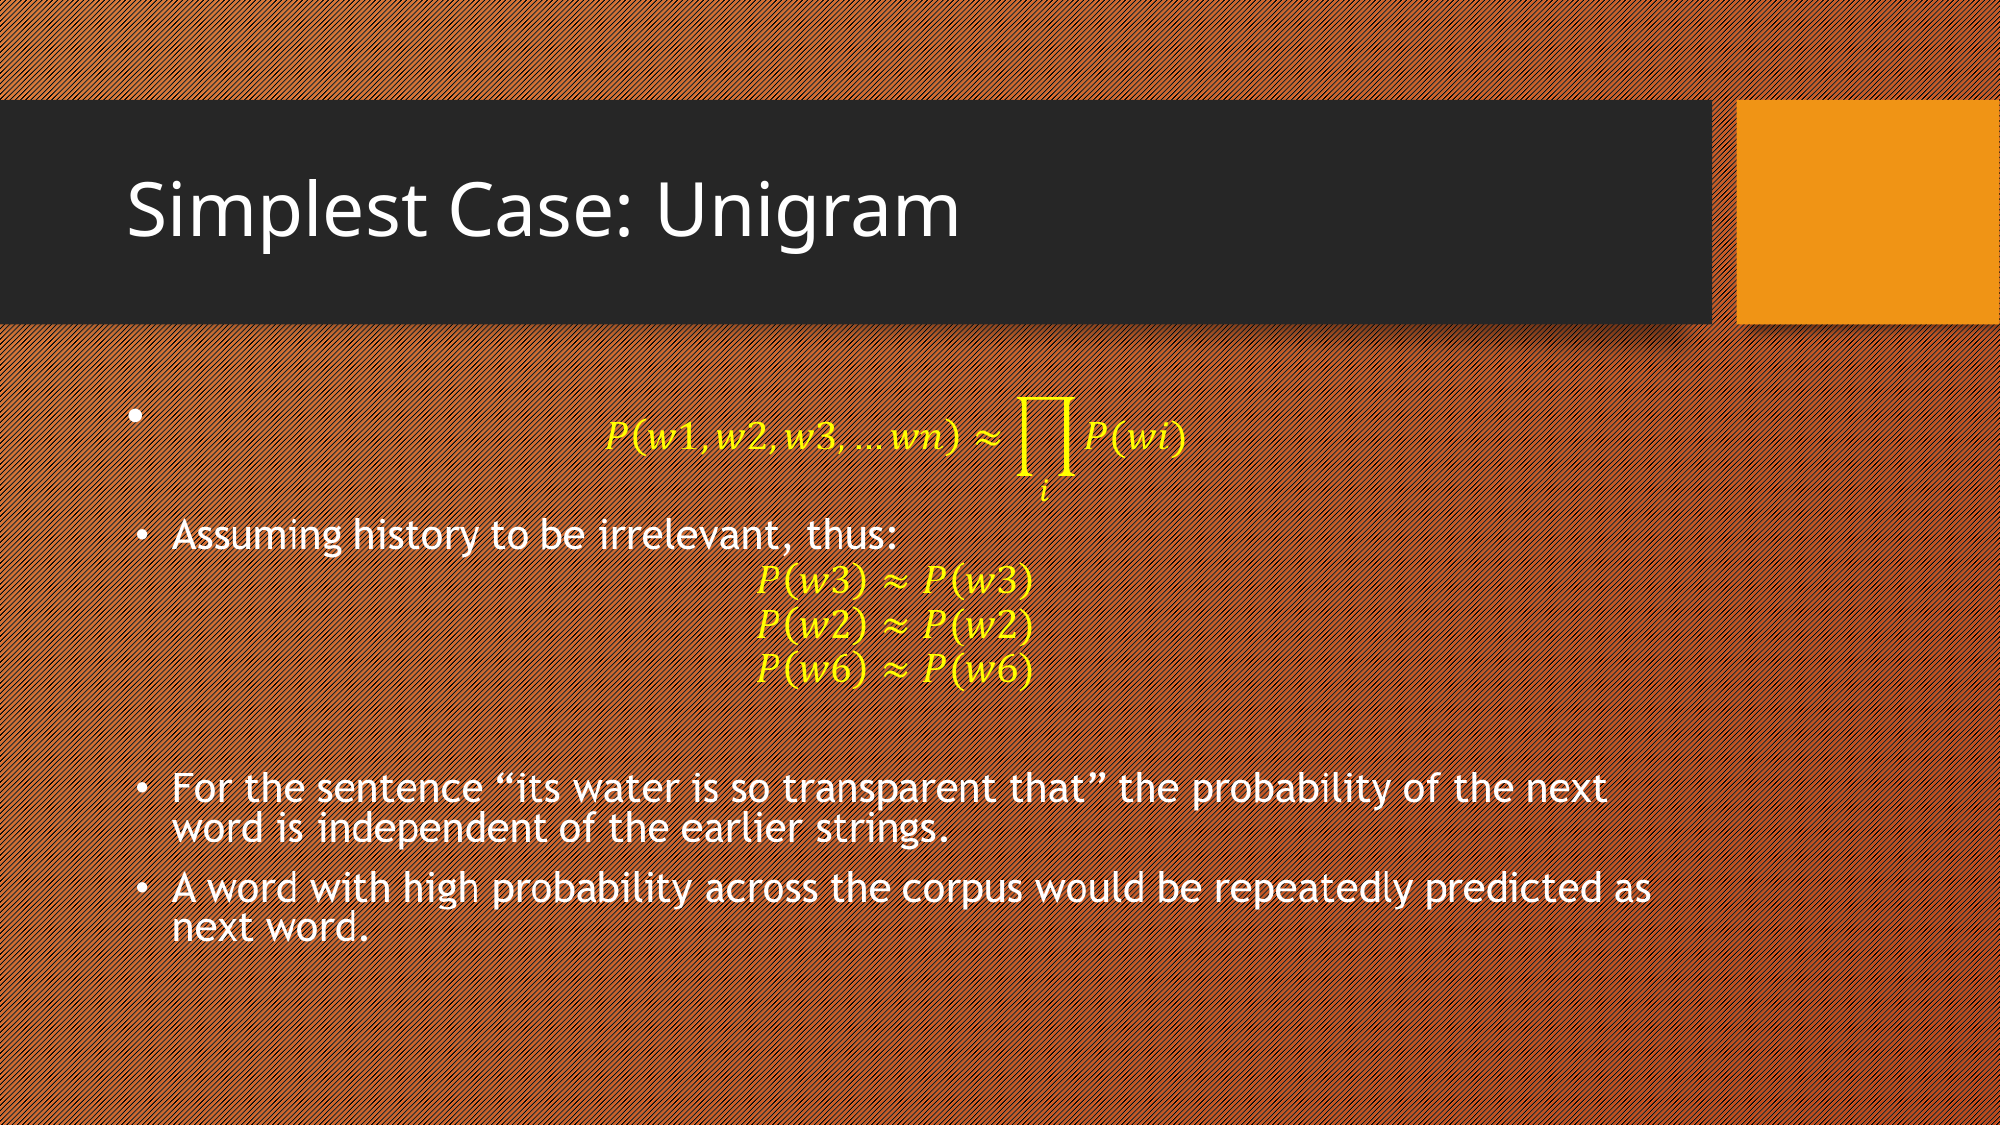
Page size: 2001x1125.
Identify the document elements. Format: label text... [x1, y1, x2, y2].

list [111, 383, 1689, 974]
picture [0, 0, 2000, 1125]
title Simplest Case: Unigram [111, 123, 1689, 301]
